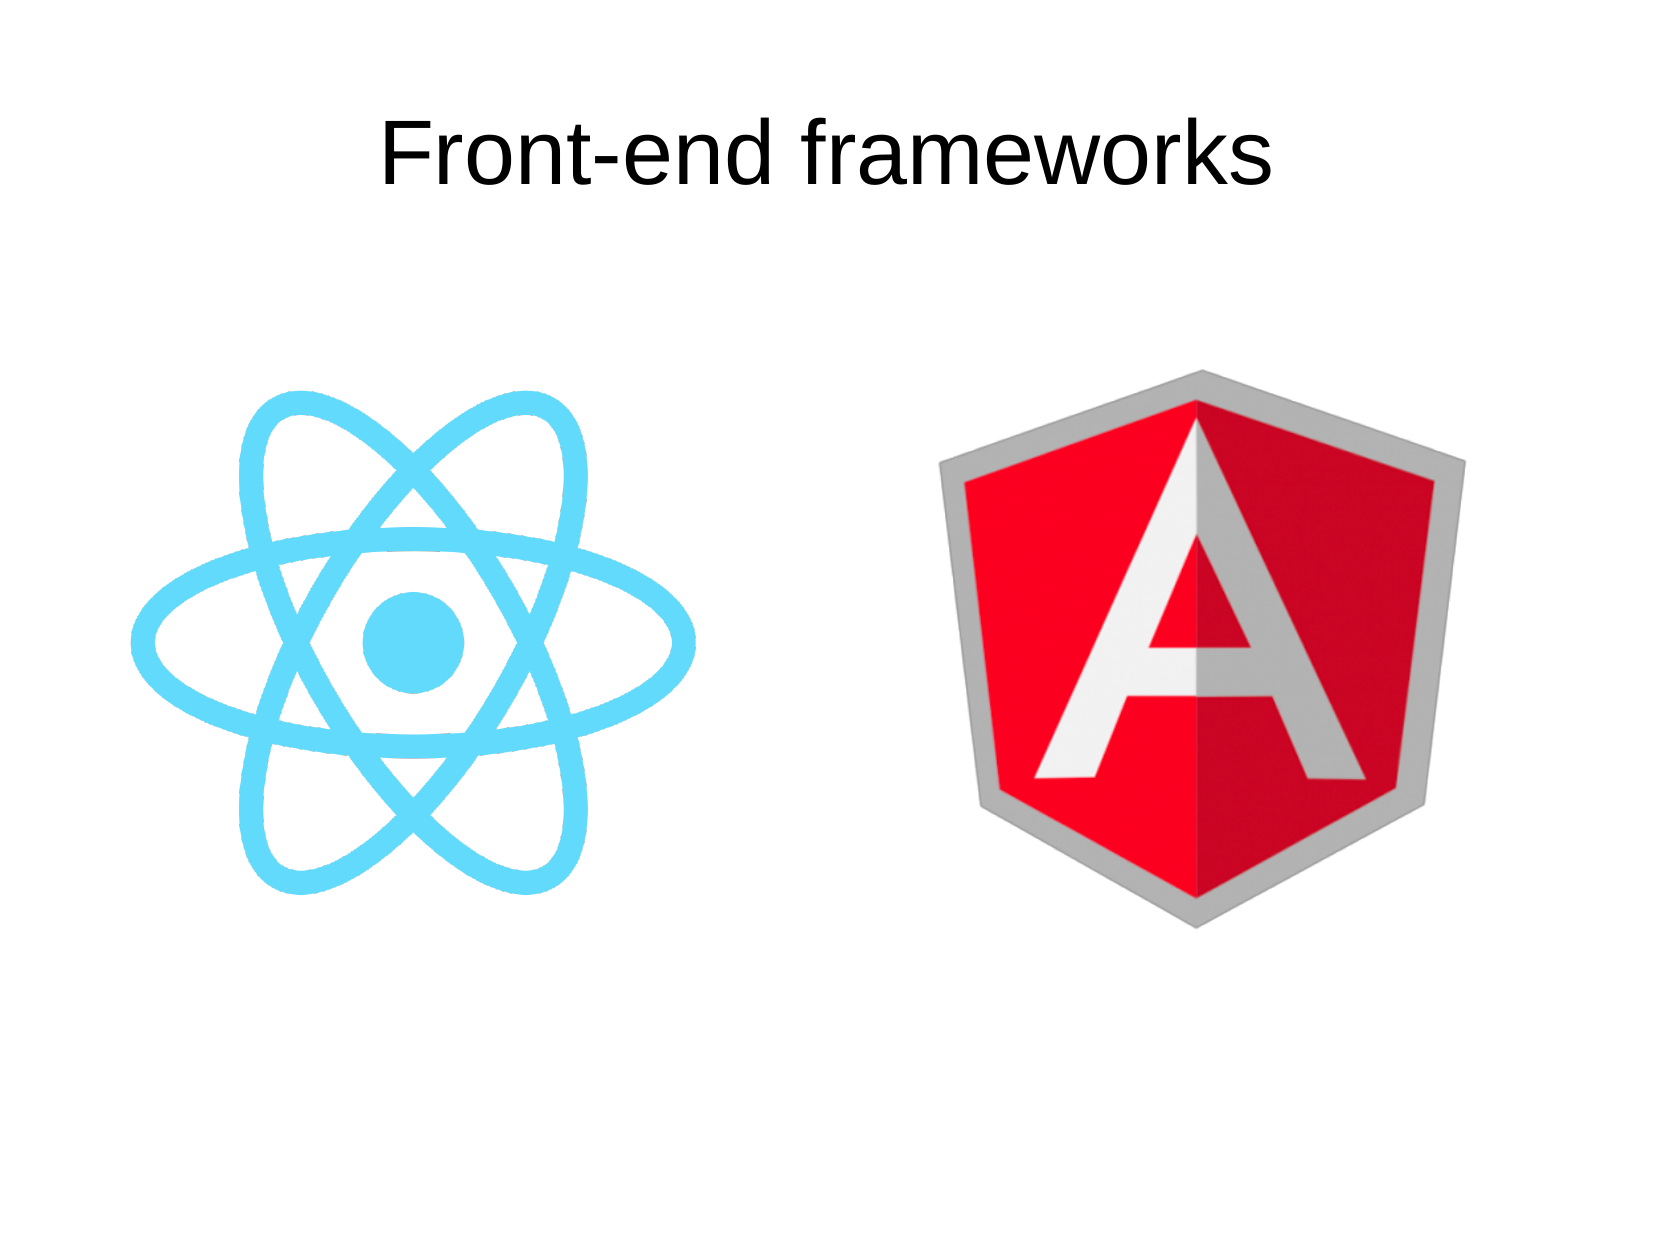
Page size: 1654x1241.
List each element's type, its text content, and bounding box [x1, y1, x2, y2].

picture [90, 330, 736, 976]
title Front-end frameworks [82, 49, 1571, 257]
picture [870, 318, 1531, 979]
